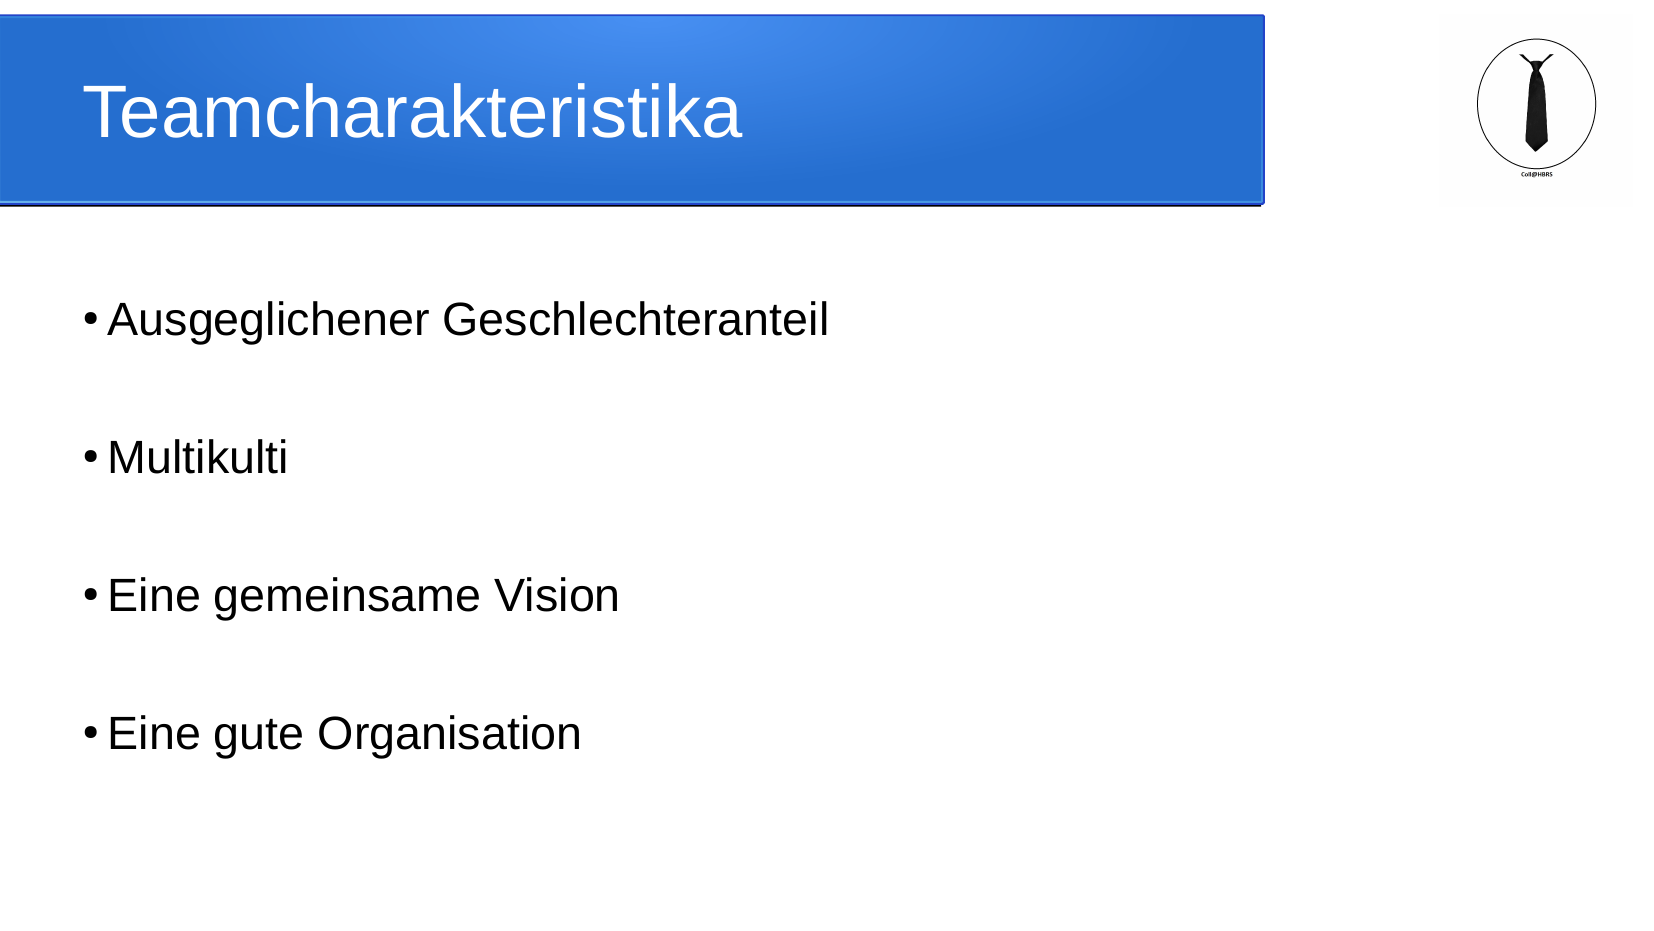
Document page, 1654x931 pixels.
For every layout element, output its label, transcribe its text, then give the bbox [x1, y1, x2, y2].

picture [1439, 14, 1633, 207]
list Ausgeglichener Geschlechteranteil Multikulti Eine gemeinsame Vision Eine gute Organisation [82, 224, 1571, 764]
title Teamcharakteristika [82, 35, 1235, 189]
